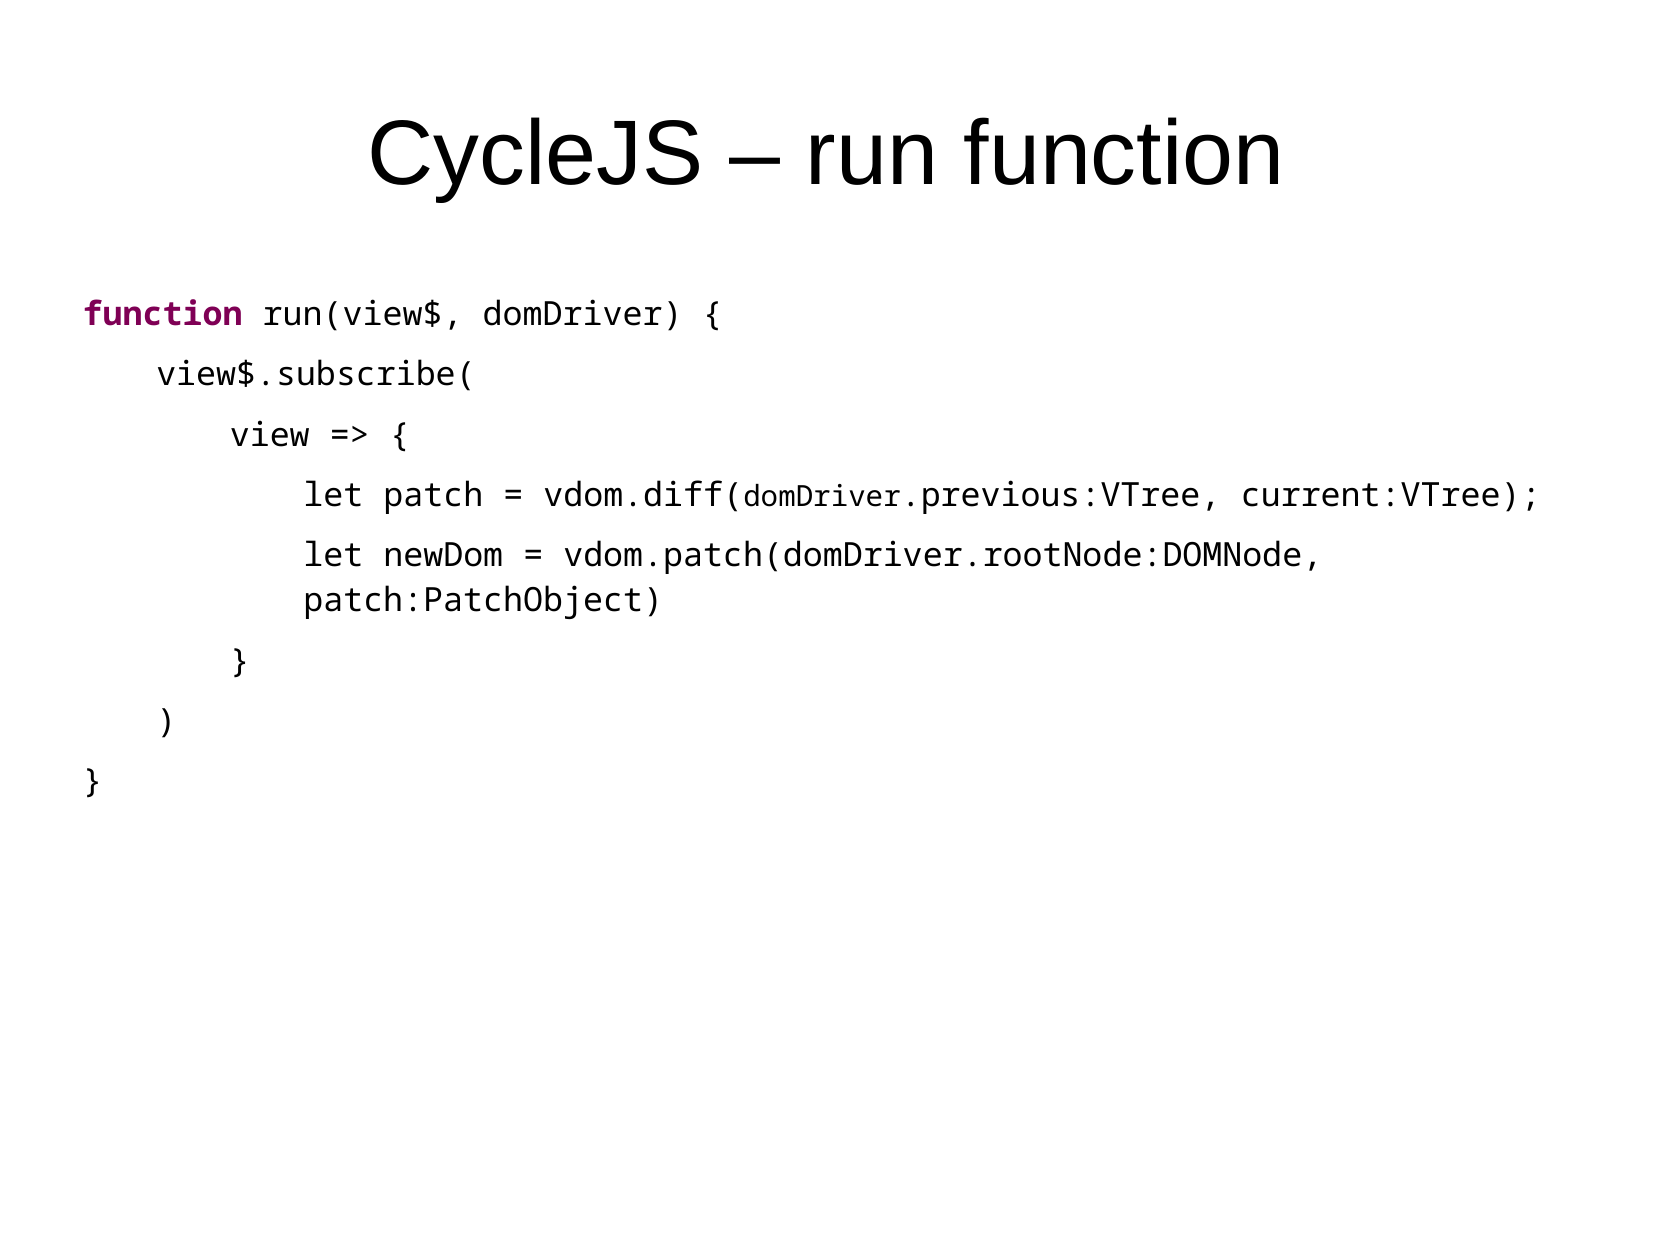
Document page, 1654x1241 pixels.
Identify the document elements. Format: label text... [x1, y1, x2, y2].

title CycleJS – run function [82, 49, 1571, 257]
list function run(view$, domDriver) { view$.subscribe( view => { let patch = vdom.diff(domDriver.previous:VTree, current:VTree); let newDom = vdom.patch(domDriver.rootNode:DOMNode, patch:PatchObject) } ) } [82, 290, 1571, 1010]
